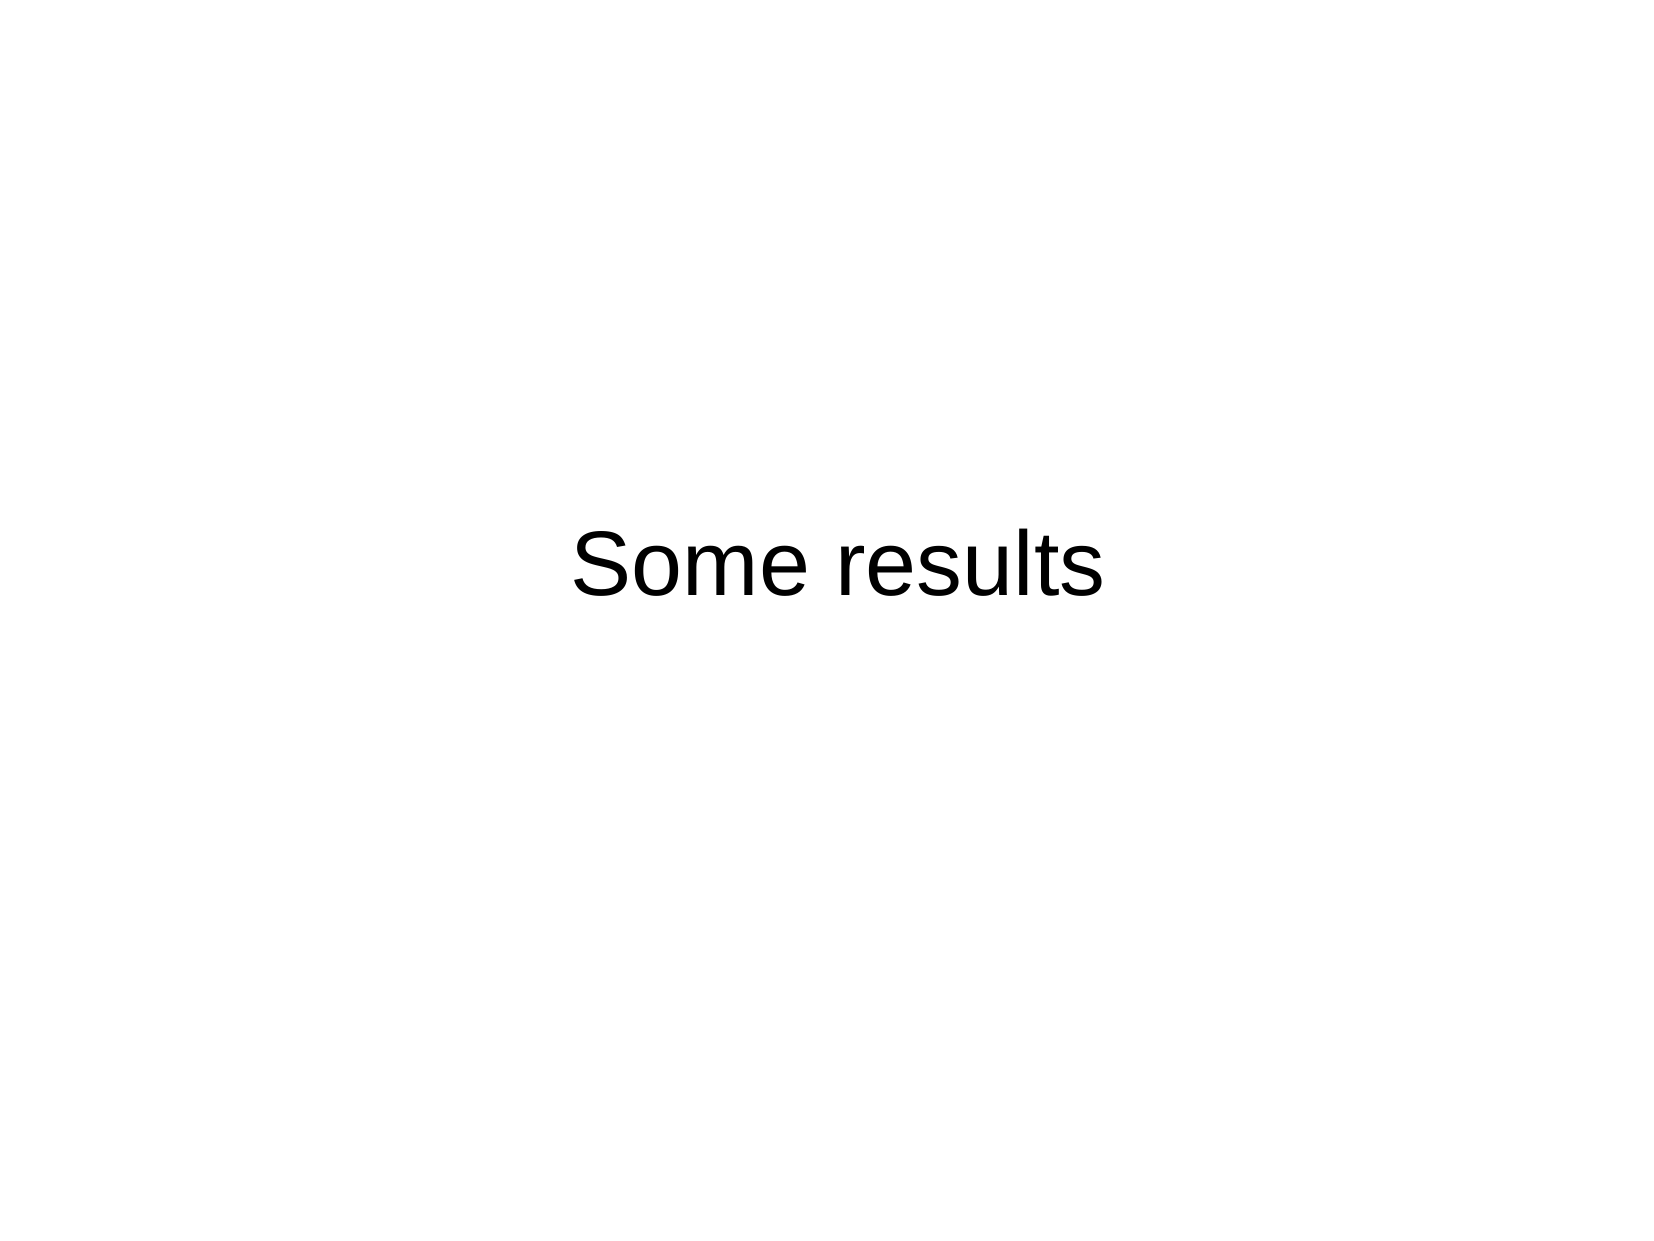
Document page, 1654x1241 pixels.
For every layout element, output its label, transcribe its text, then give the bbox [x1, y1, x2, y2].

title Some results [82, 460, 1595, 668]
